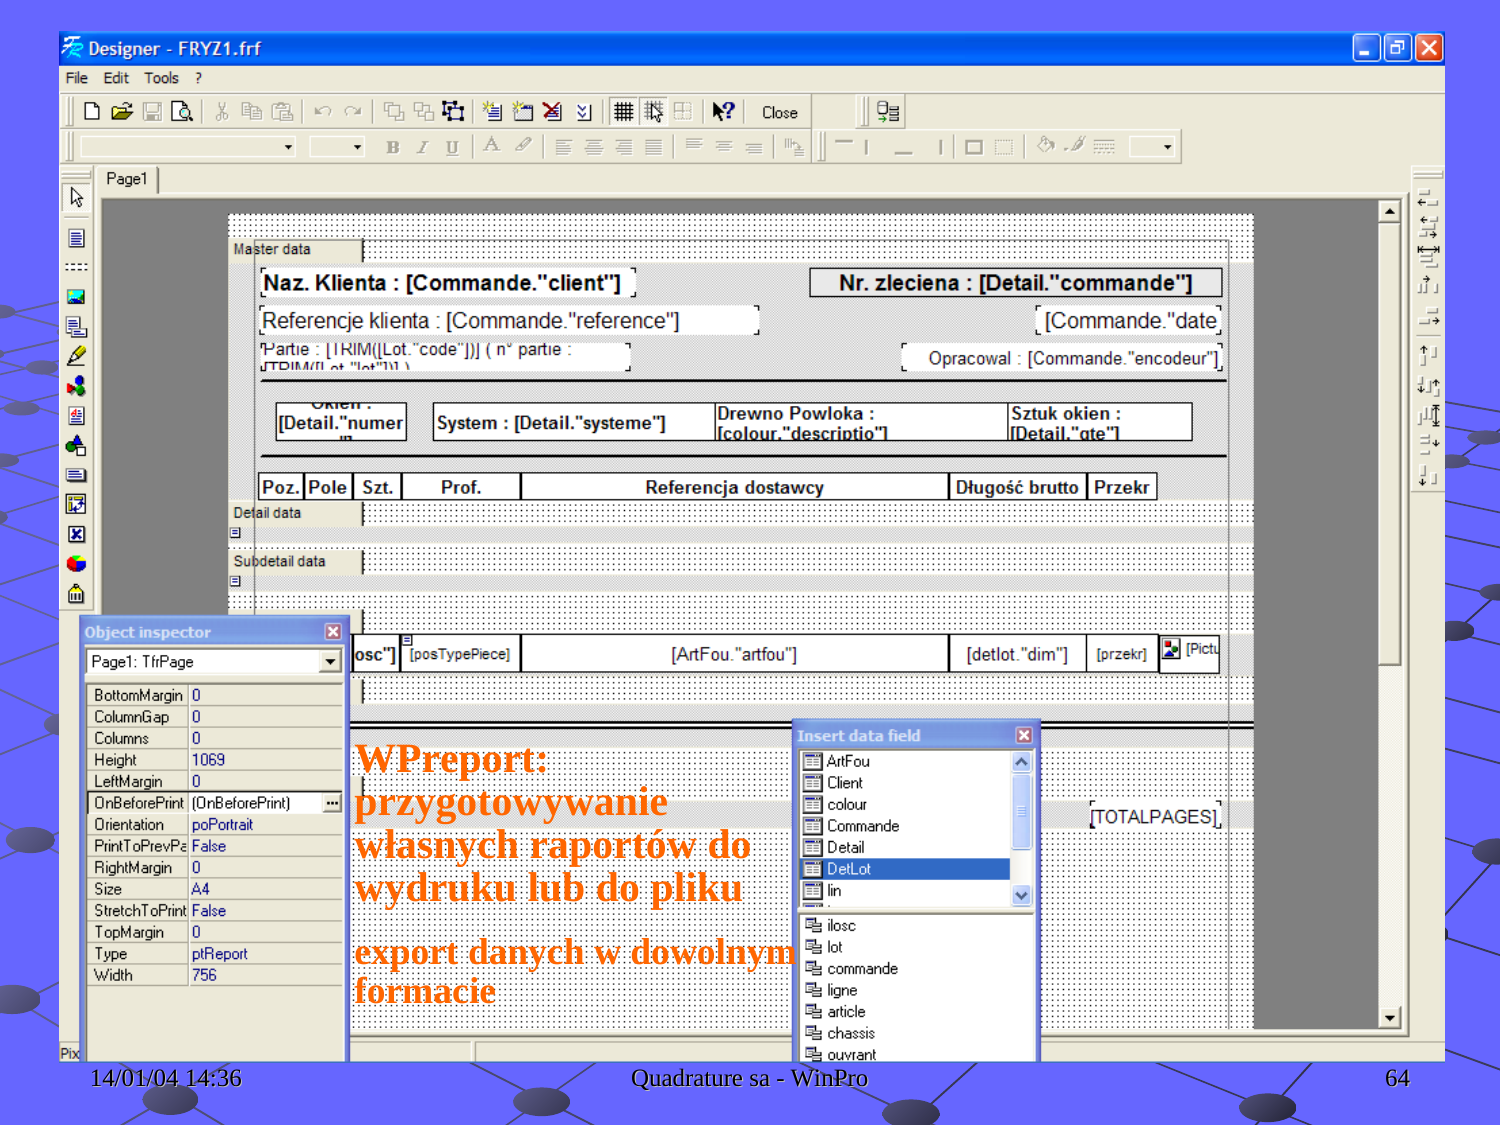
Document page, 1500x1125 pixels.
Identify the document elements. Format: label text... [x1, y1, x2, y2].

text_box WPreport: przygotowywanie własnych raportów do wydruku lub do pliku export danych w dowolnym formacie [354, 738, 798, 1073]
picture [59, 31, 1445, 1063]
